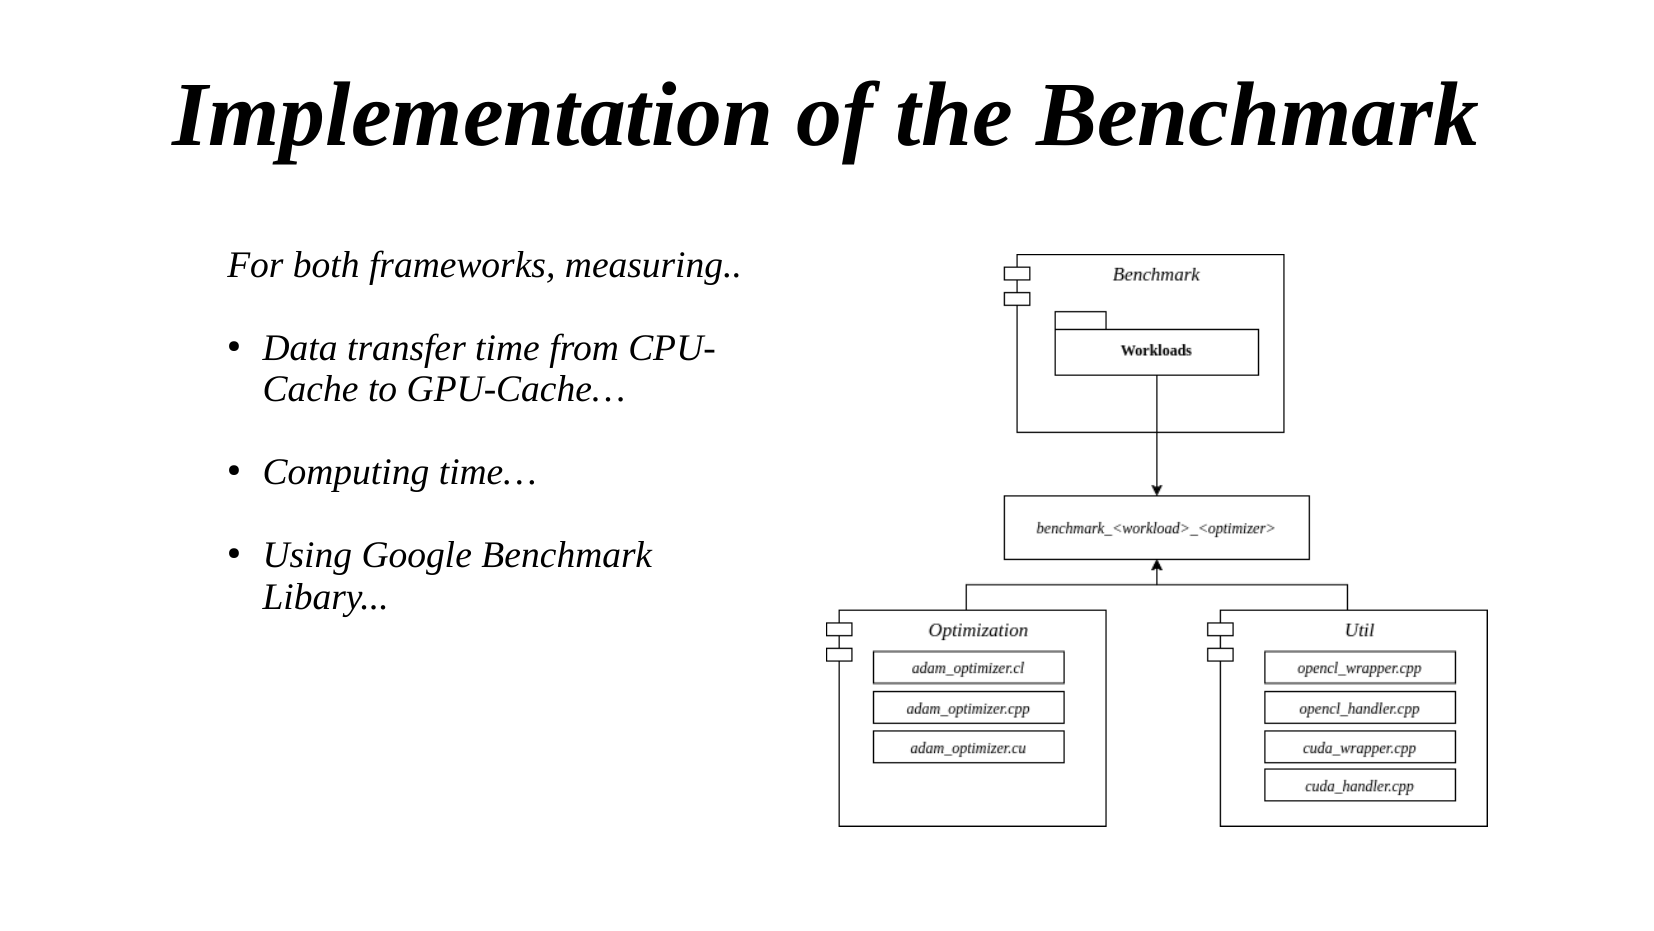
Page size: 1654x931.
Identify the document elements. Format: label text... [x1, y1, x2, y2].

picture [826, 254, 1488, 827]
title Implementation of the Benchmark [82, 37, 1571, 193]
text_box For both frameworks, measuring.. Data transfer time from CPU-Cache to GPU-Cache… Computing time… Using Google Benchmark Libary... [177, 236, 798, 857]
